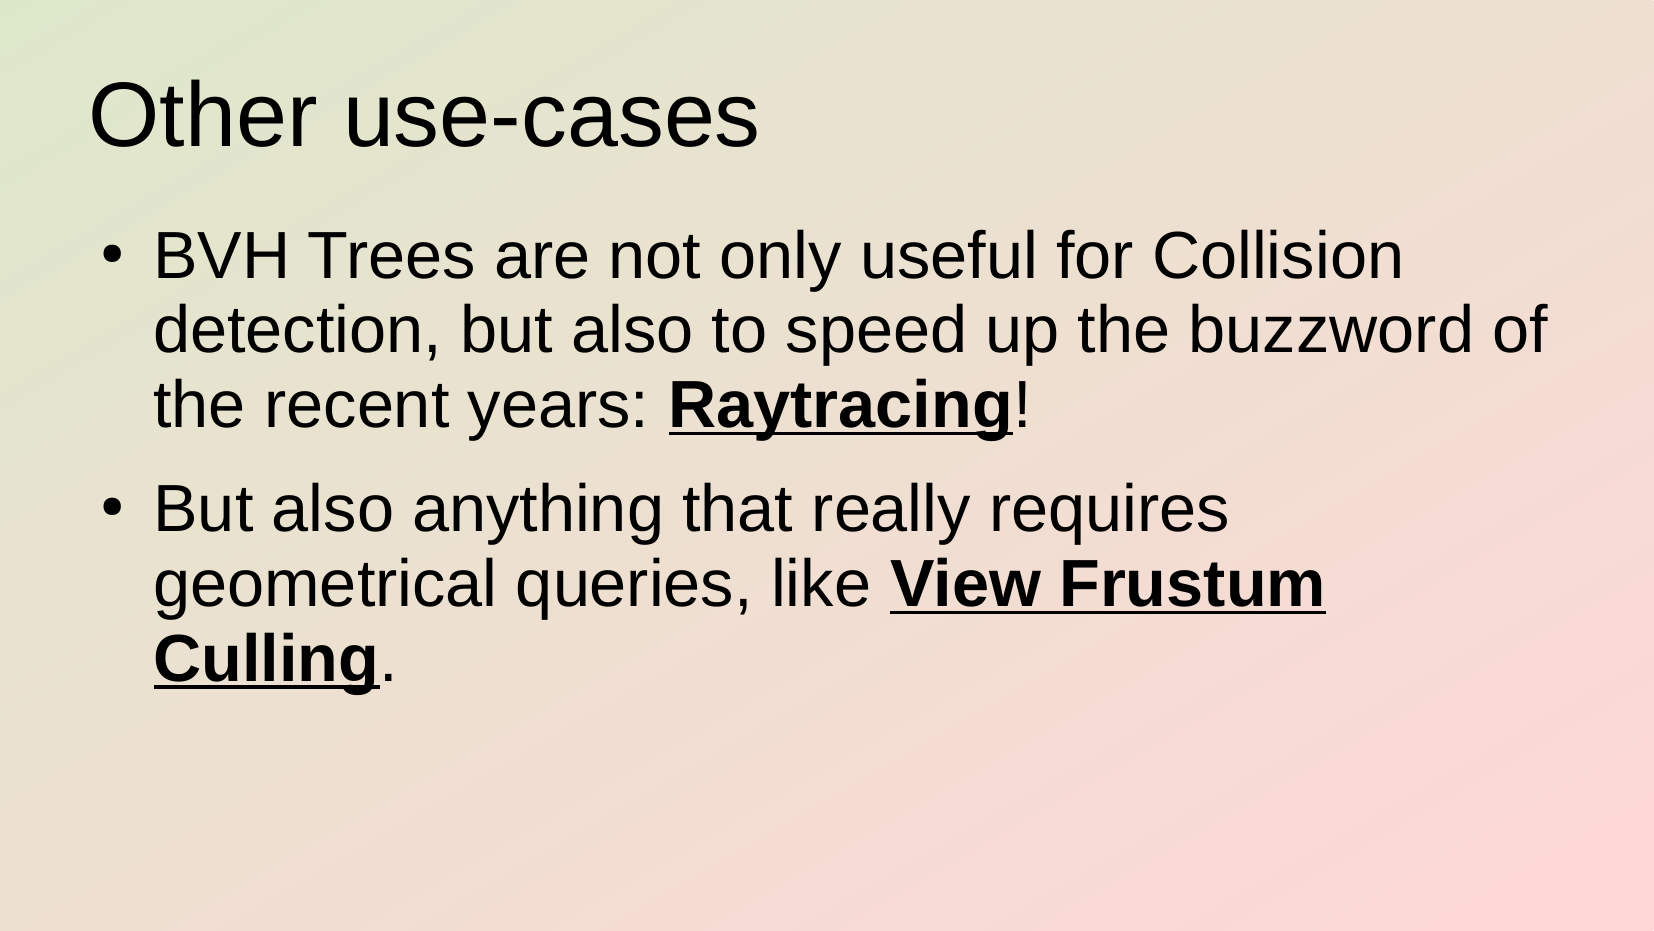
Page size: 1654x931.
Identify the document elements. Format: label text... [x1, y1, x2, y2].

title Other use-cases [82, 37, 768, 193]
list BVH Trees are not only useful for Collision detection, but also to speed up the buzzword of the recent years: Raytracing! But also anything that really requires geometrical queries, like View Frustum Culling. [82, 217, 1571, 758]
